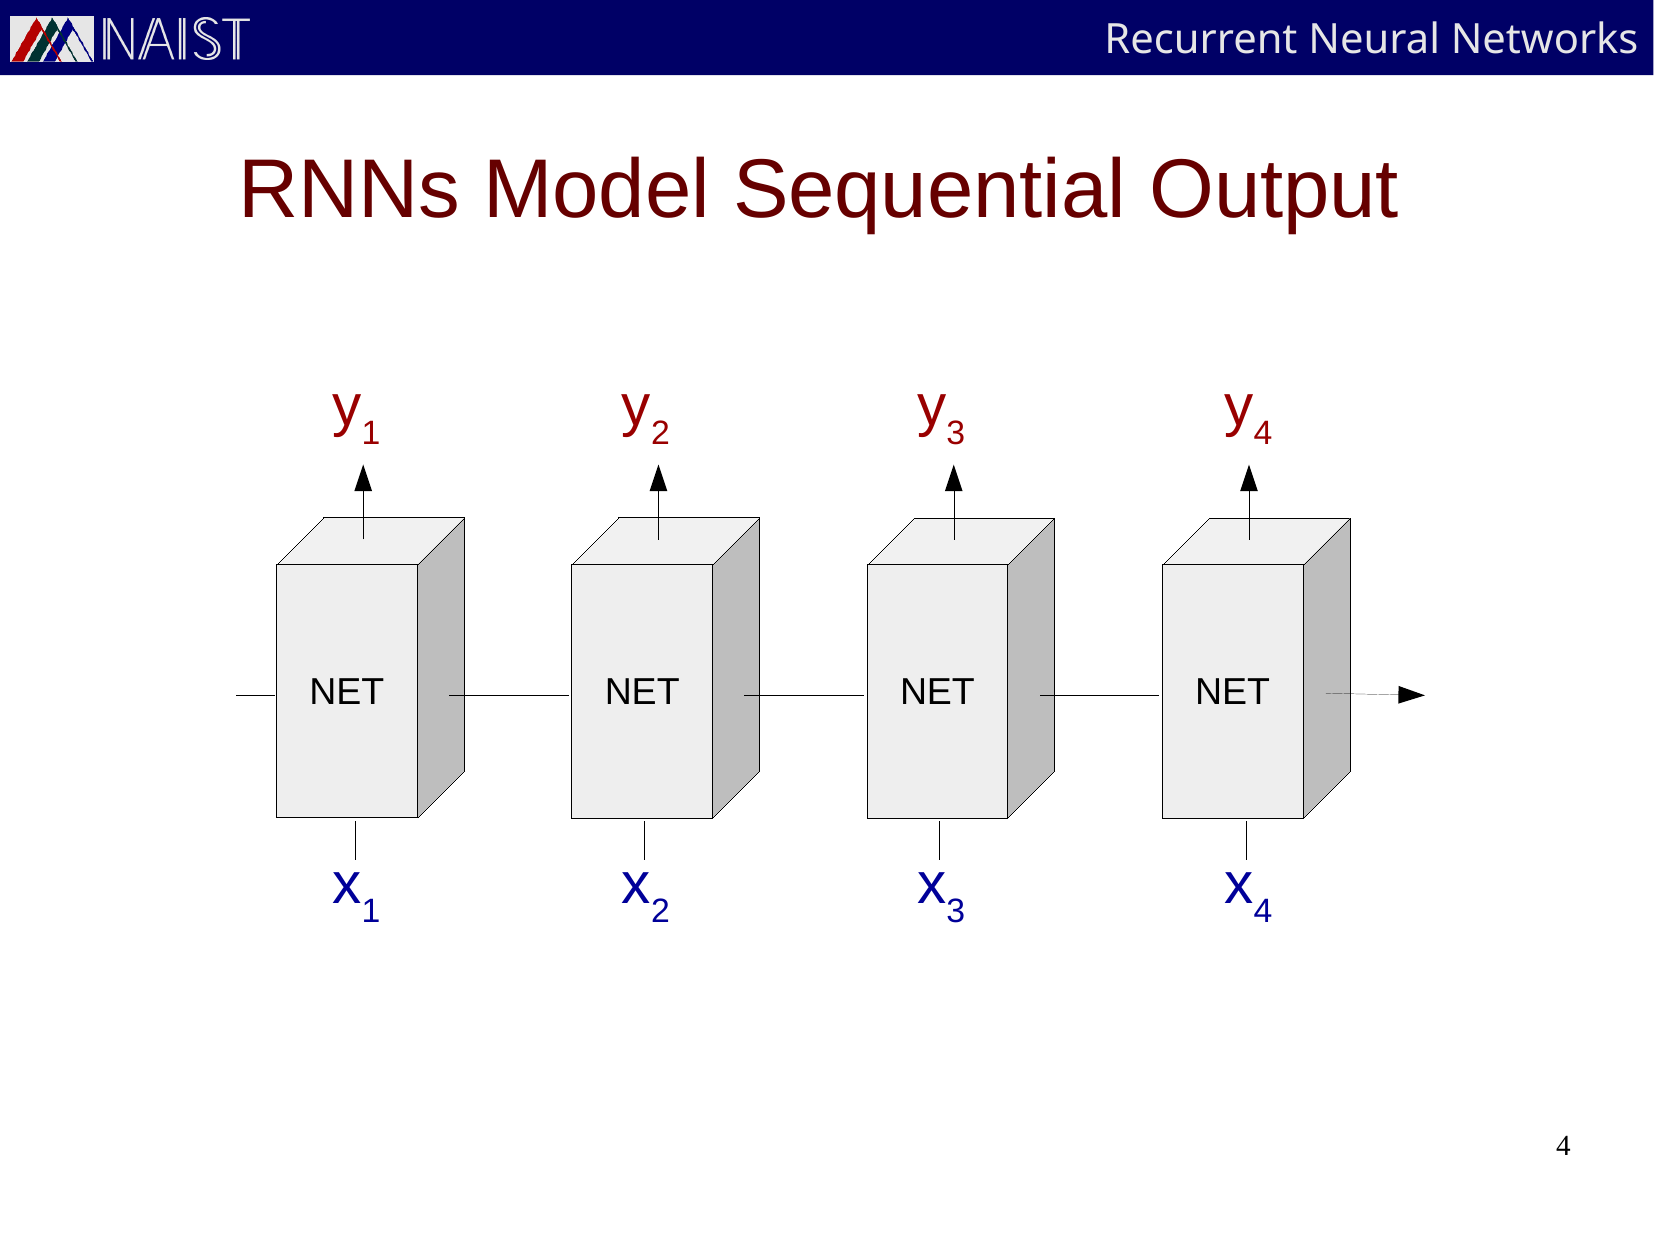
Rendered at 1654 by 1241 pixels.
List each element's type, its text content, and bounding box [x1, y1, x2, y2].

title RNNs Model Sequential Output [75, 92, 1564, 285]
picture [102, 17, 251, 60]
text_box x3 [902, 843, 981, 938]
text_box NET [1162, 565, 1303, 819]
picture [10, 16, 94, 62]
text_box NET [571, 565, 712, 819]
text_box x1 [317, 843, 396, 938]
text_box NET [276, 565, 417, 818]
text_box y4 [1209, 365, 1288, 460]
text_box x4 [1209, 843, 1288, 938]
text_box y1 [317, 365, 396, 460]
text_box δ [1162, 518, 1349, 565]
text_box NET [867, 565, 1007, 819]
text_box δo,4 [867, 518, 1053, 565]
text_box x2 [607, 843, 685, 938]
text_box y2 [607, 365, 685, 460]
text_box y3 [276, 517, 464, 565]
text_box y3 [902, 365, 981, 460]
text_box y4 [571, 517, 759, 565]
